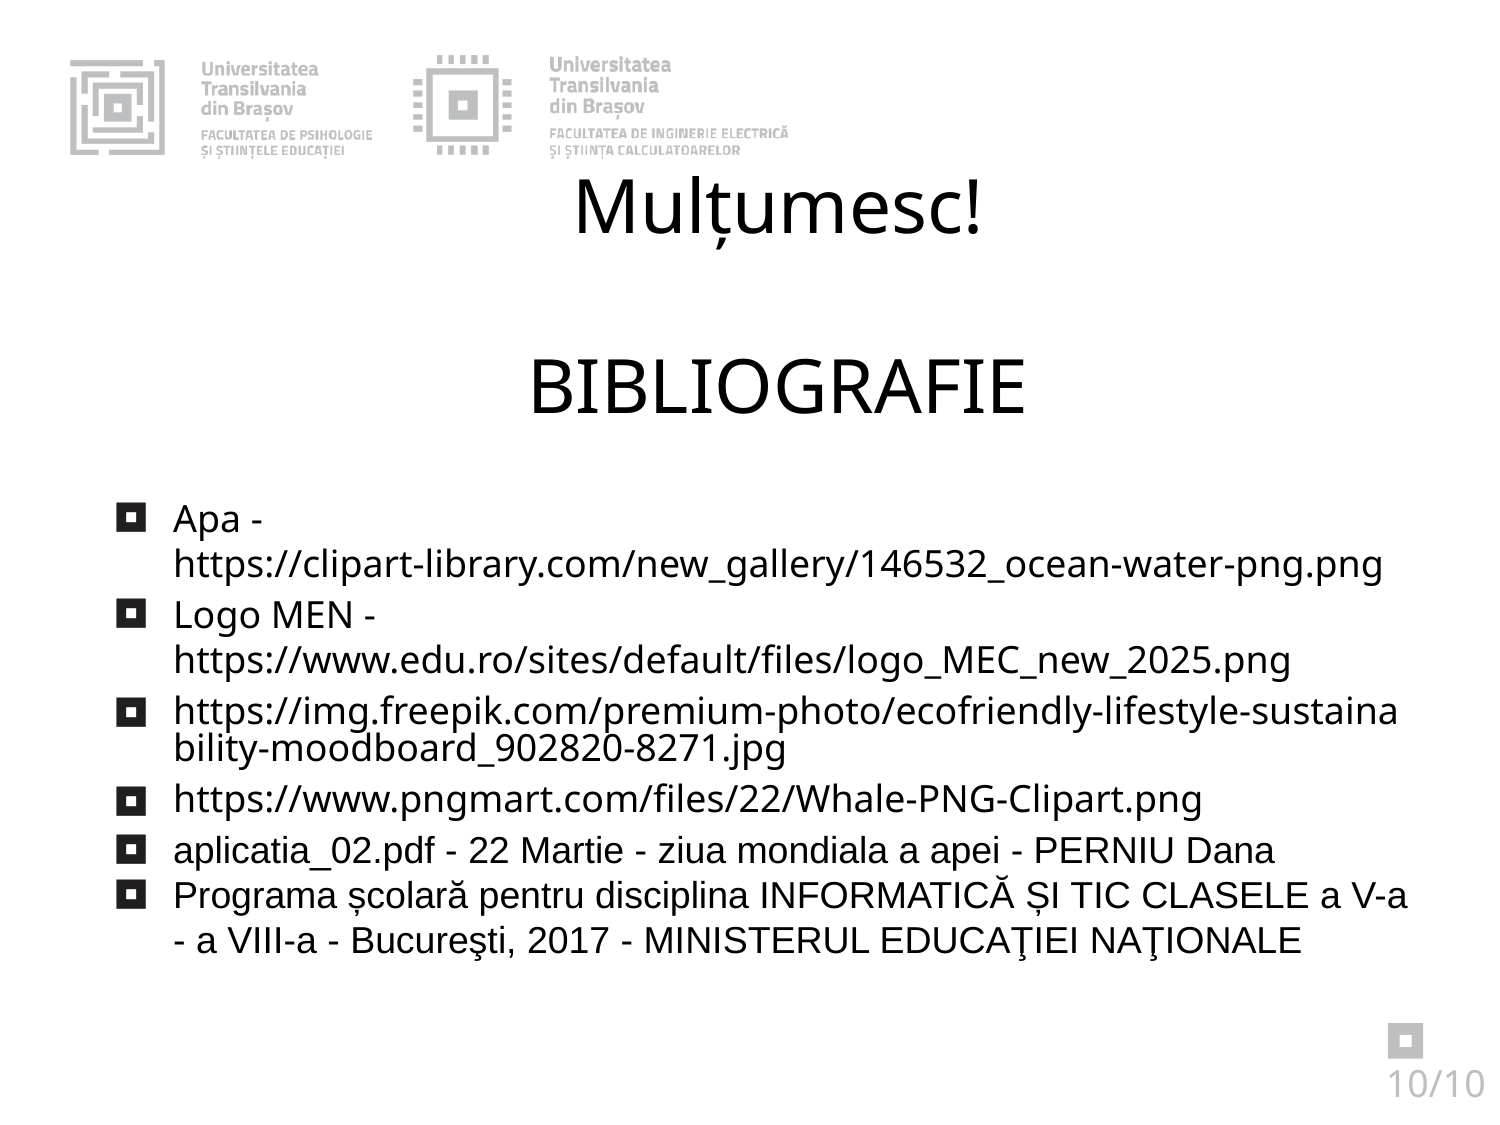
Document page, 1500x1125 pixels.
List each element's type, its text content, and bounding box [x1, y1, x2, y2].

picture [116, 834, 146, 864]
picture [116, 598, 146, 628]
picture [116, 502, 146, 532]
picture [413, 55, 788, 159]
picture [116, 879, 146, 909]
text_box Apa - https://clipart-library.com/new_gallery/146532_ocean-water-png.png Logo MEN - https://www.edu.ro/sites/default/files/logo_MEC_new_2025.png https://img.freepik.com/premium-photo/ecofriendly-lifestyle-sustainability-moodboard_902820-8271.jpg https://www.pngmart.com/files/22/Whale-PNG-Clipart.png aplicatia_02.pdf - 22 Martie - ziua mondiala a apei - PERNIU Dana Programa școlară pentru disciplina INFORMATICĂ ȘI TIC CLASELE a V-a - a VIII-a - Bucureşti, 2017 - MINISTERUL EDUCAŢIEI NAŢIONALE [102, 487, 1425, 977]
picture [70, 60, 372, 159]
text_box <number>/10 [1312, 1050, 1500, 1121]
picture [116, 697, 146, 727]
picture [116, 786, 146, 816]
text_box [1387, 1023, 1424, 1050]
text_box Mulțumesc! BIBLIOGRAFIE [130, 151, 1426, 436]
